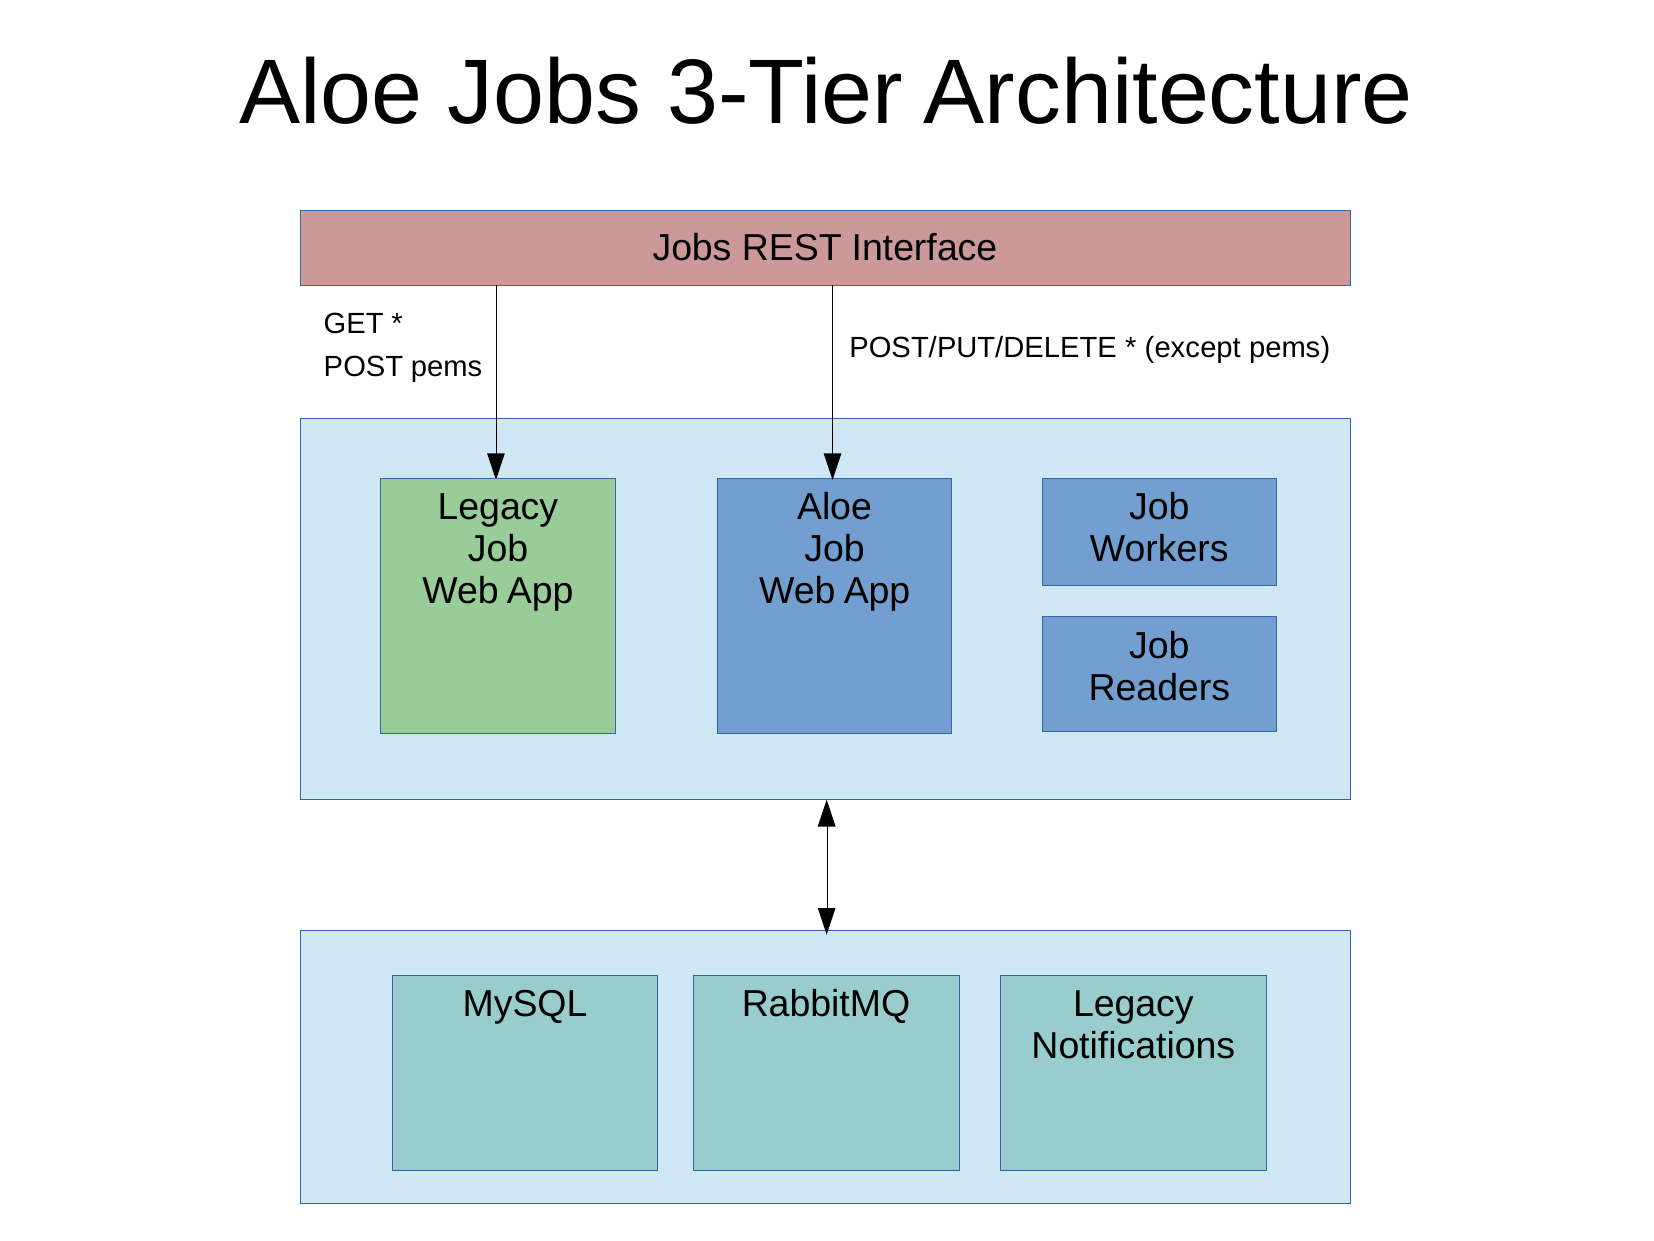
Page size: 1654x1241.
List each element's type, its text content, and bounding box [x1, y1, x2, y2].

text_box MySQL [392, 975, 658, 1171]
text_box Legacy Job Web App [380, 478, 616, 734]
text_box [300, 418, 1351, 800]
text_box POST pems [309, 342, 496, 391]
text_box Aloe Job Web App [717, 478, 952, 734]
text_box POST/PUT/DELETE * (except pems) [834, 323, 1342, 371]
text_box [300, 930, 1351, 1204]
text_box Job Workers [1042, 478, 1277, 586]
text_box Legacy Notifications [1000, 975, 1267, 1171]
text_box RabbitMQ [693, 975, 960, 1171]
text_box Jobs REST Interface [300, 210, 1351, 286]
text_box GET * [309, 300, 417, 342]
title Aloe Jobs 3-Tier Architecture [82, 40, 1571, 144]
text_box Job Readers [1042, 616, 1277, 732]
